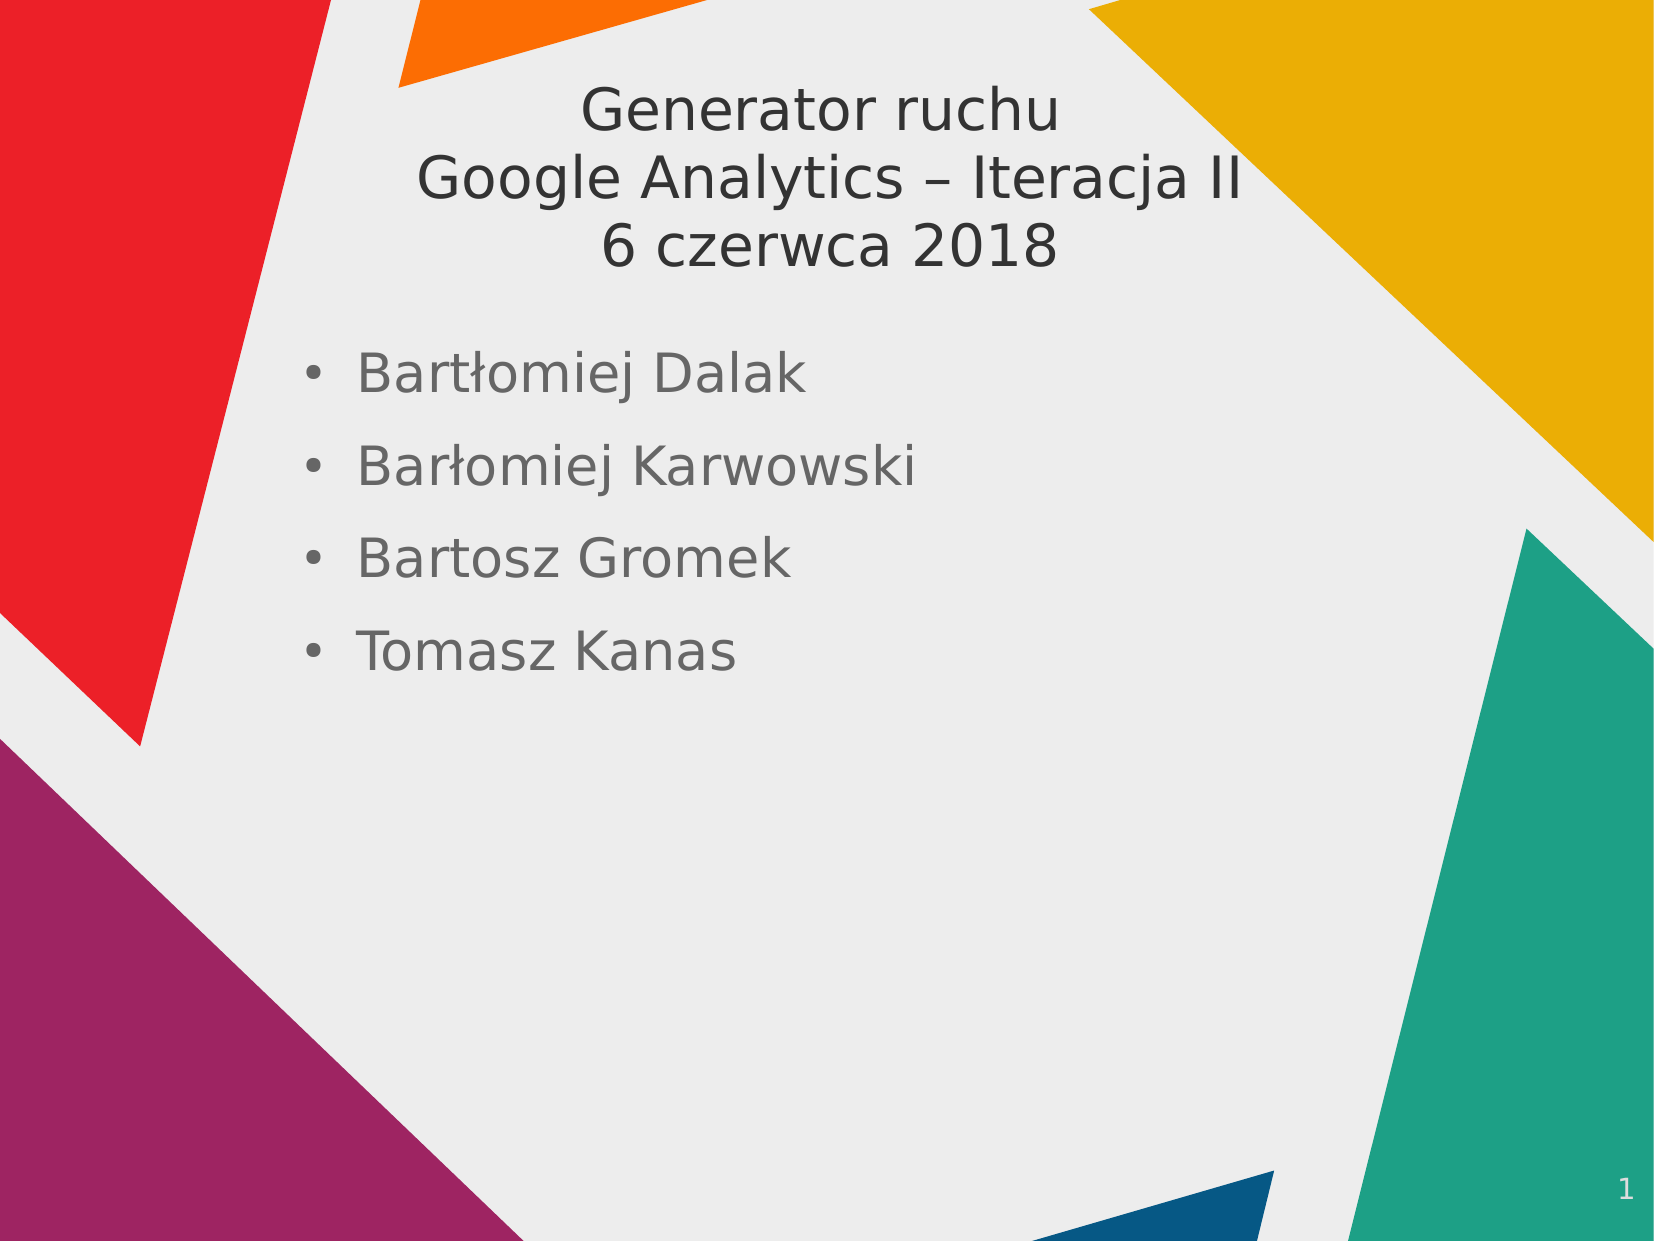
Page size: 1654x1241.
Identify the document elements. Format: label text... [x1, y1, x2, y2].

list Bartłomiej Dalak Barłomiej Karwowski Bartosz Gromek Tomasz Kanas [286, 342, 1368, 1090]
title Generator ruchu Google Analytics – Iteracja II 6 czerwca 2018 [289, 49, 1372, 308]
